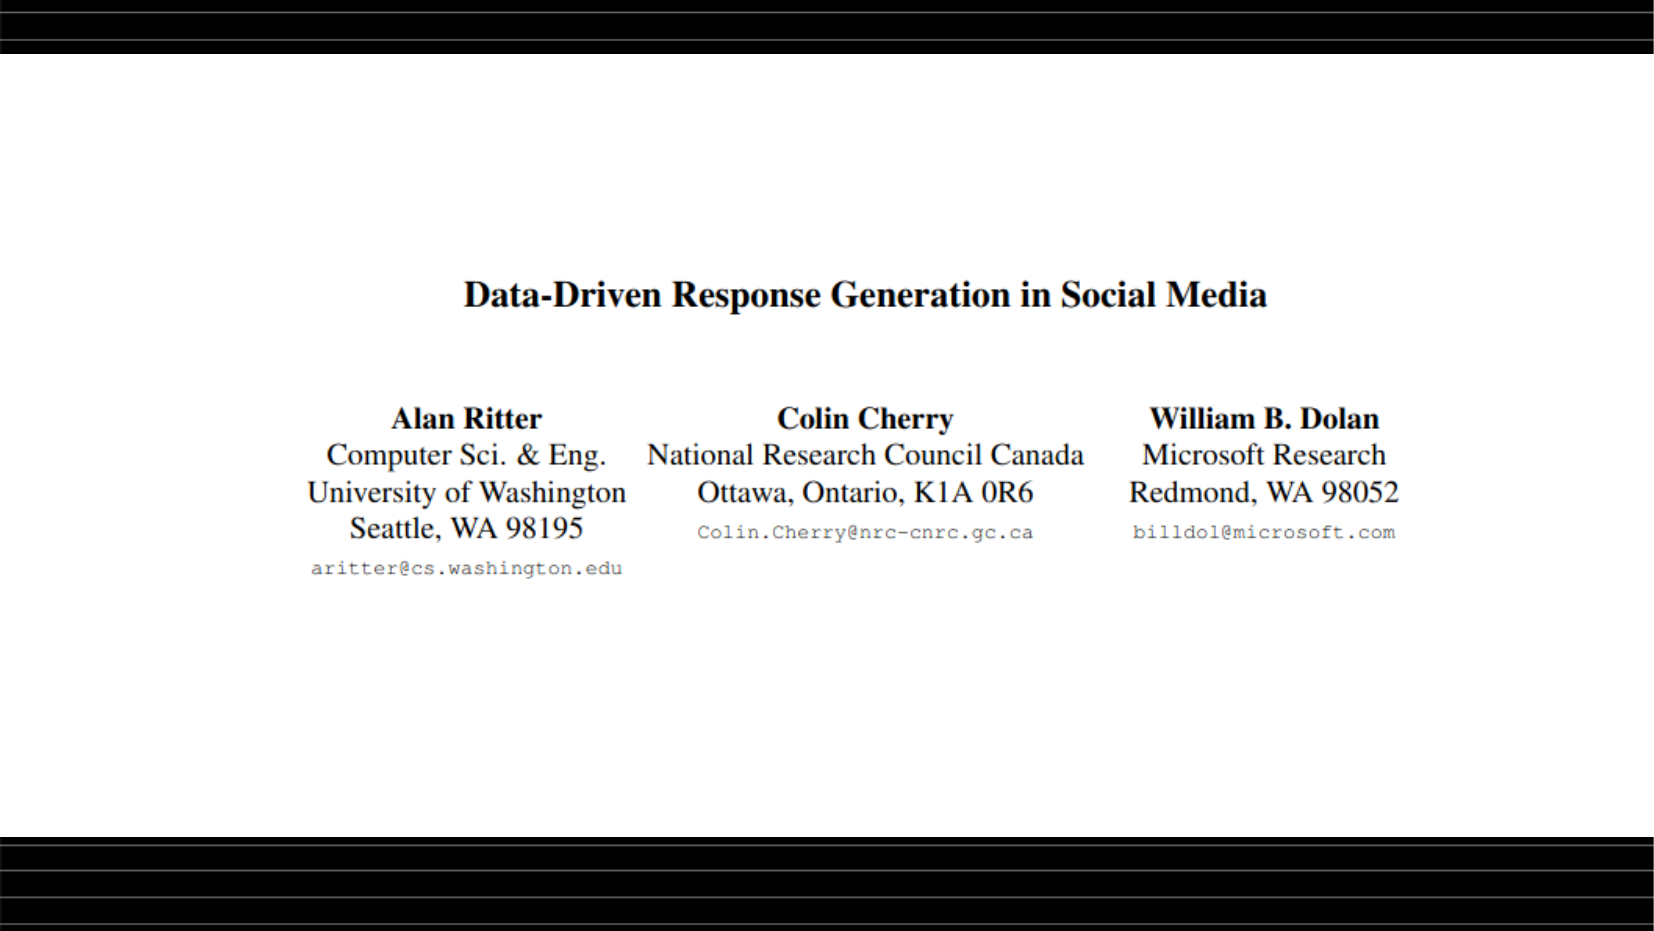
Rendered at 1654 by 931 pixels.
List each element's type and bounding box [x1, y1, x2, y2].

picture [220, 210, 1546, 691]
picture [0, 837, 1654, 931]
picture [0, 0, 1654, 54]
